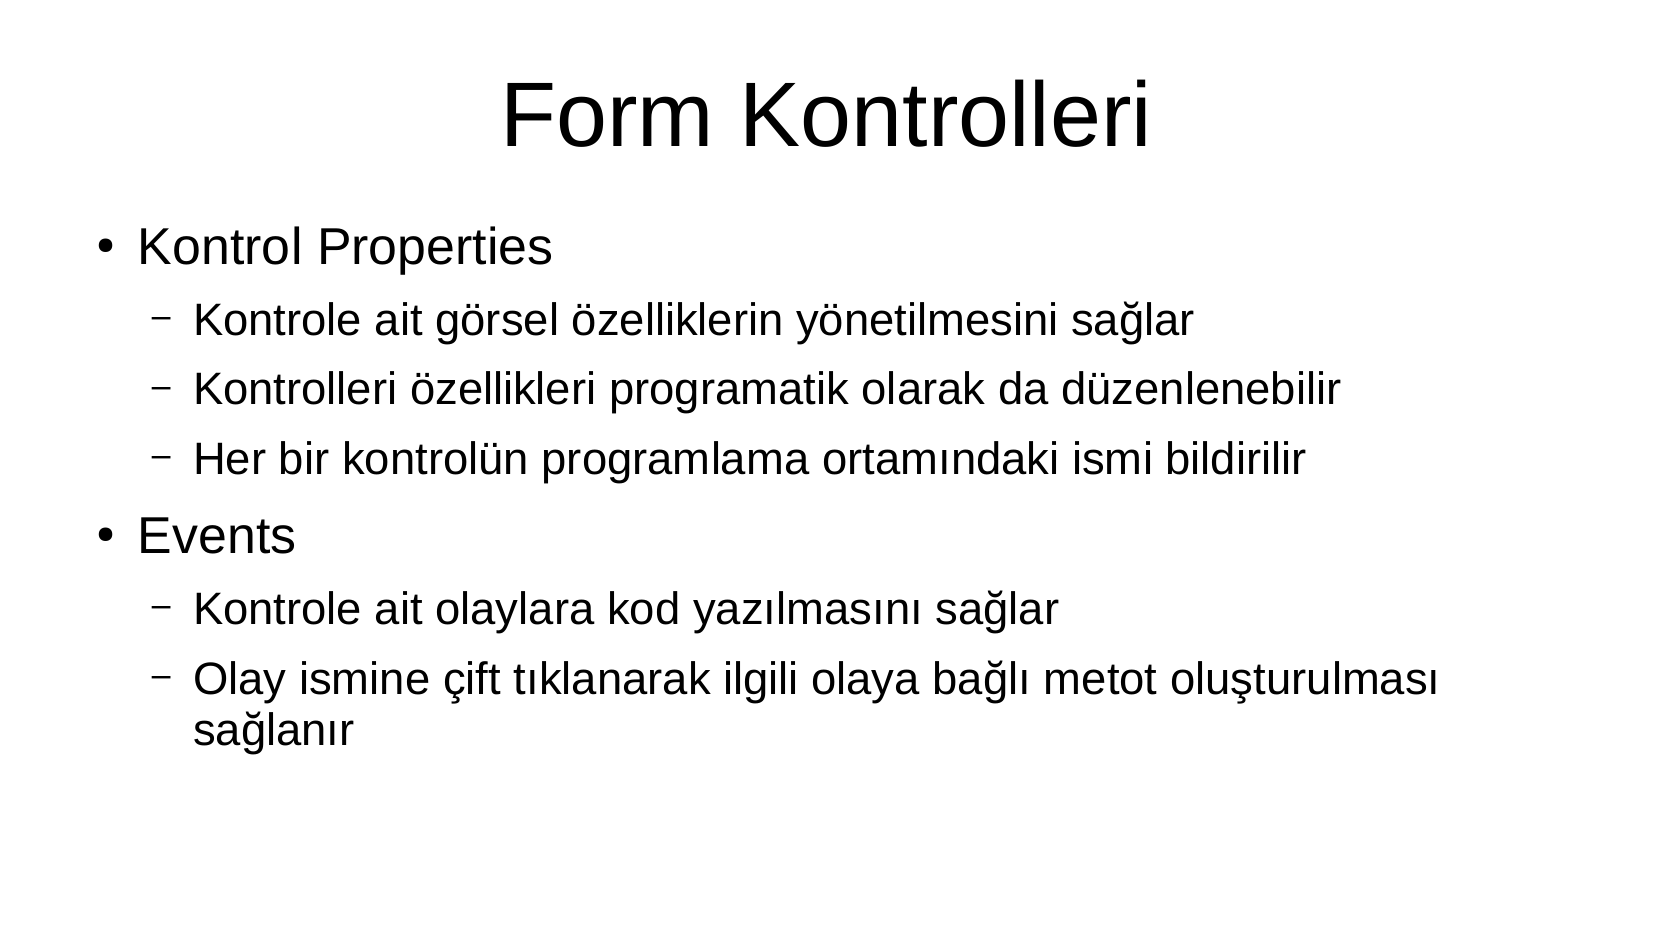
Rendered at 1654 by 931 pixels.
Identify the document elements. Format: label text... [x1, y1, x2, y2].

title Form Kontrolleri [82, 37, 1571, 193]
list Kontrol Properties Kontrole ait görsel özelliklerin yönetilmesini sağlar Kontrolleri özellikleri programatik olarak da düzenlenebilir Her bir kontrolün programlama ortamındaki ismi bildirilir Events Kontrole ait olaylara kod yazılmasını sağlar Olay ismine çift tıklanarak ilgili olaya bağlı metot oluşturulması sağlanır [82, 217, 1571, 758]
